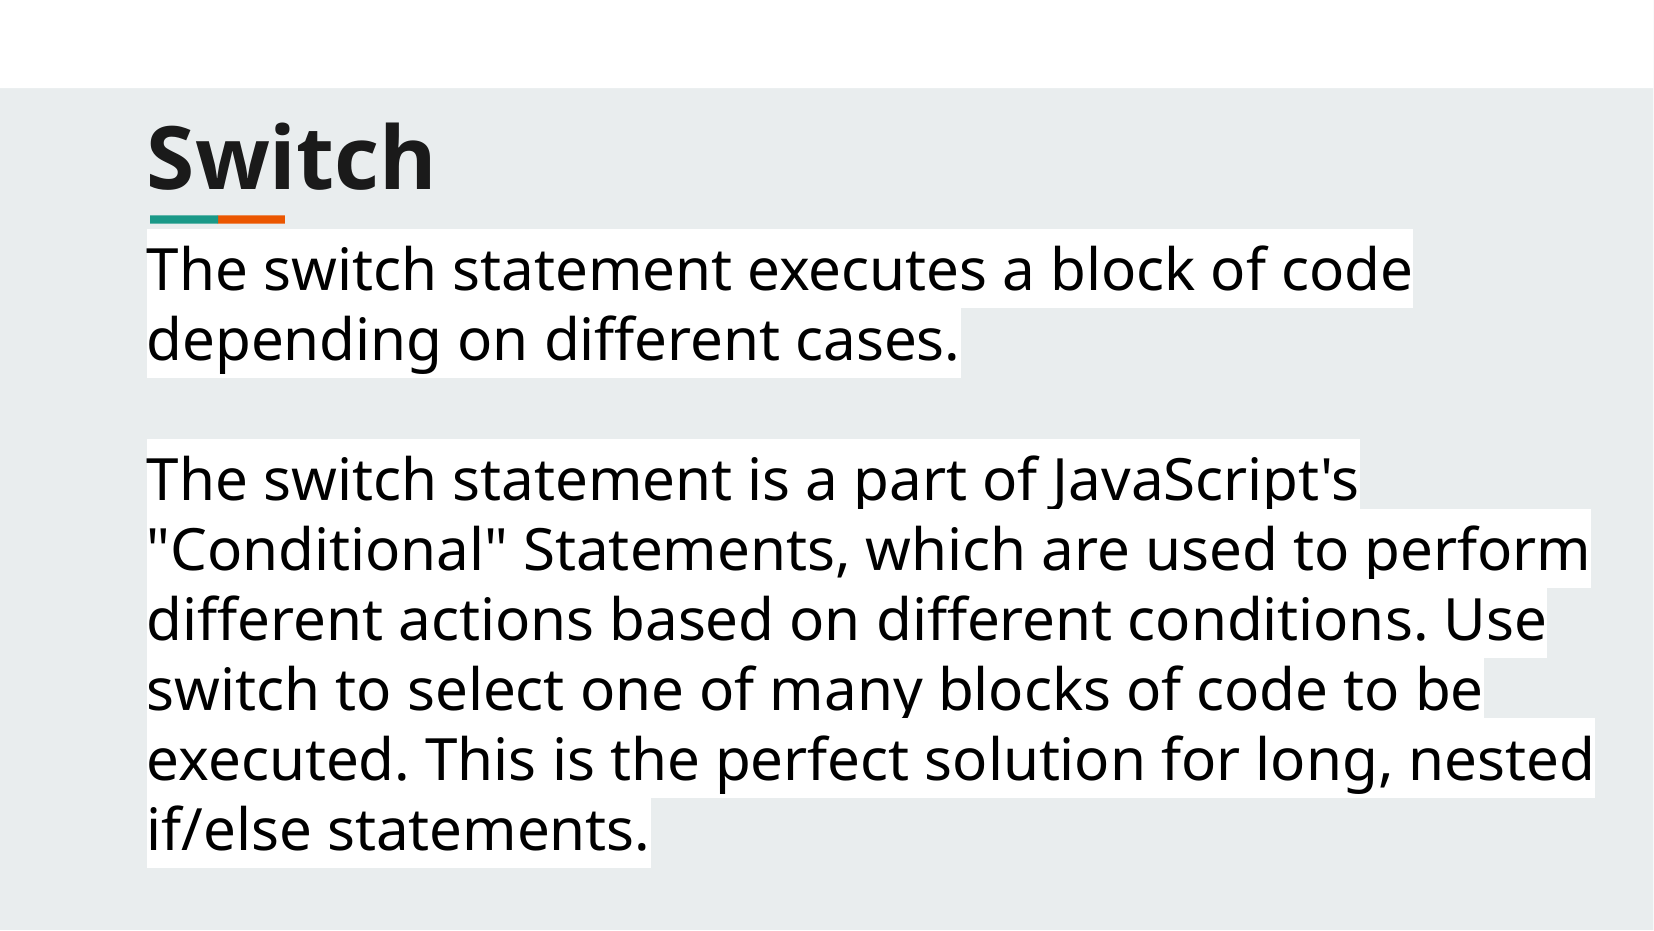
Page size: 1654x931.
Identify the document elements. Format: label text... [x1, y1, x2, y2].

title Switch The switch statement executes a block of code depending on different cases. The switch statement is a part of JavaScript's "Conditional" Statements, which are used to perform different actions based on different conditions. Use switch to select one of many blocks of code to be executed. This is the perfect solution for long, nested if/else statements. [131, 87, 1640, 626]
